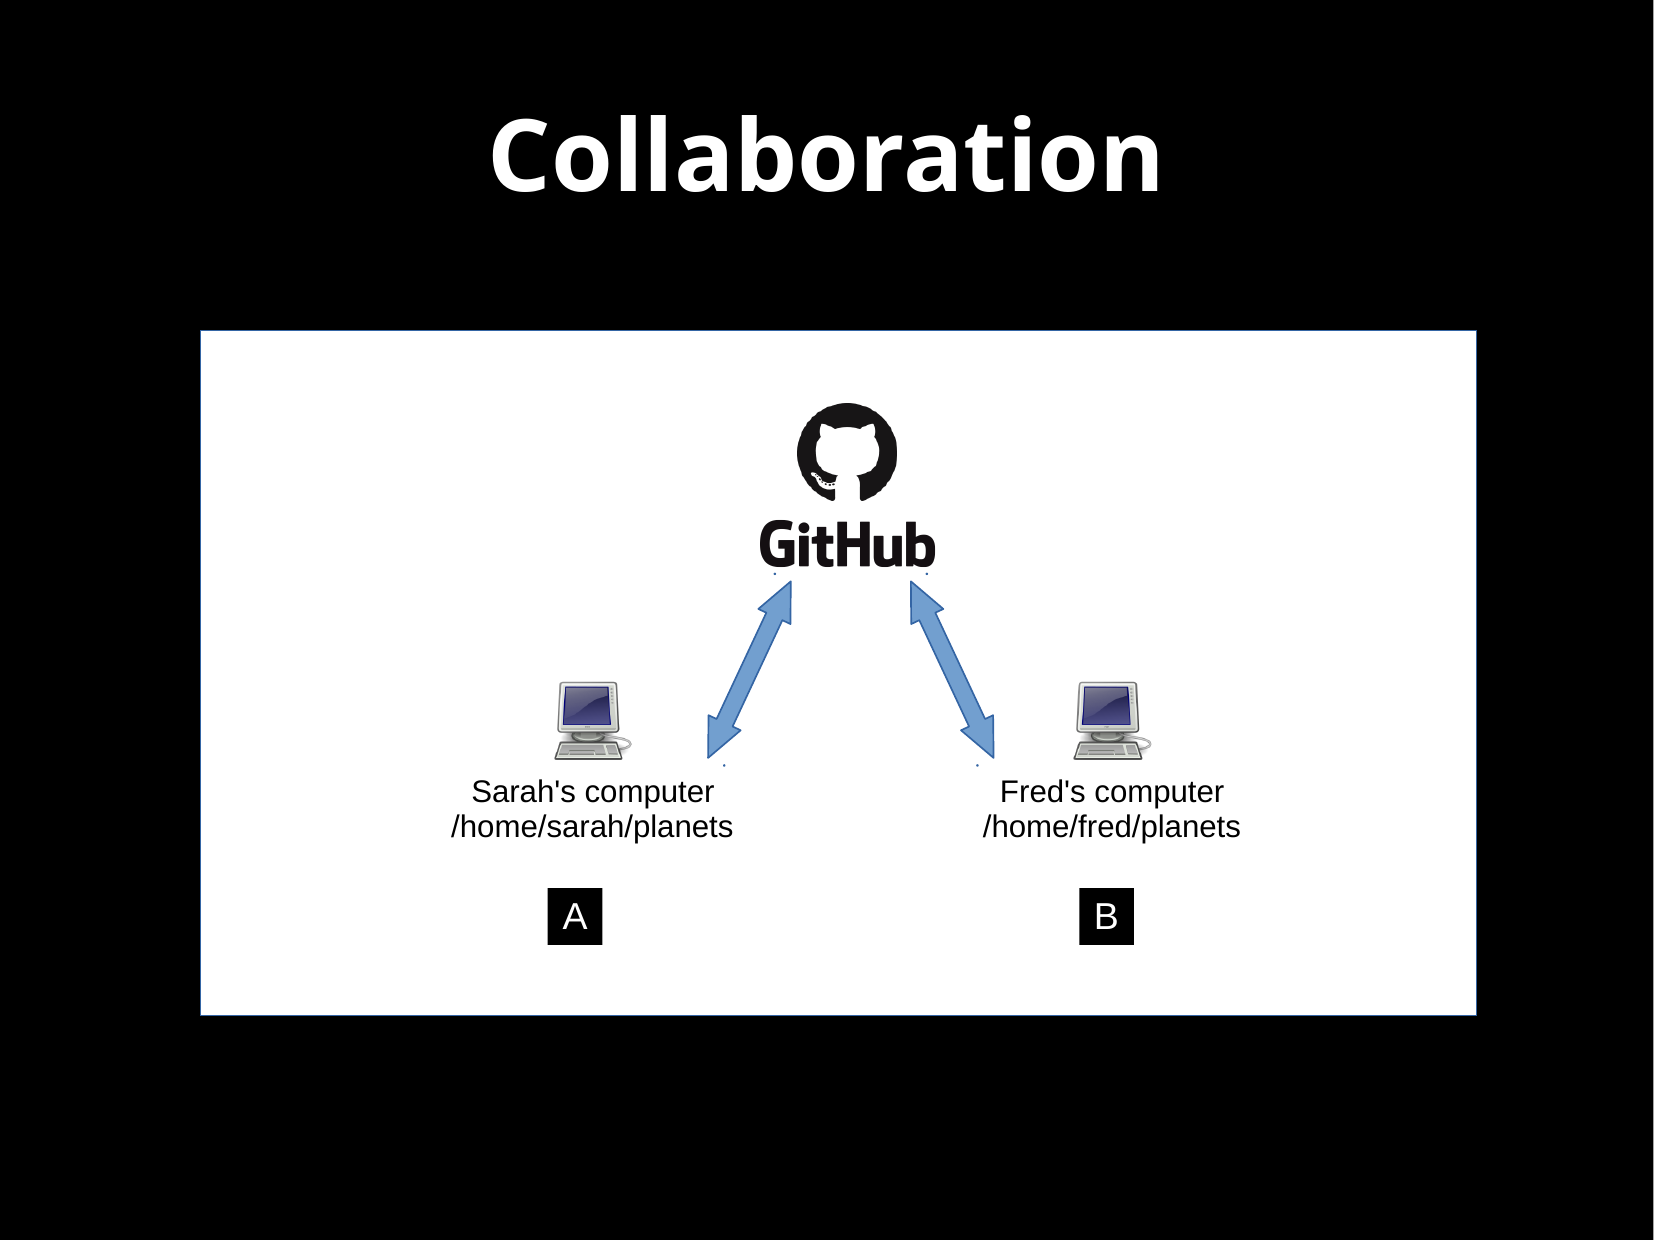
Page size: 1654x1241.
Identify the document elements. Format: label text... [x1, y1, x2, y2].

title Collaboration [82, 49, 1571, 257]
text_box B [1079, 888, 1134, 945]
text_box A [547, 888, 603, 945]
picture [425, 389, 1254, 864]
text_box [200, 330, 1477, 1016]
